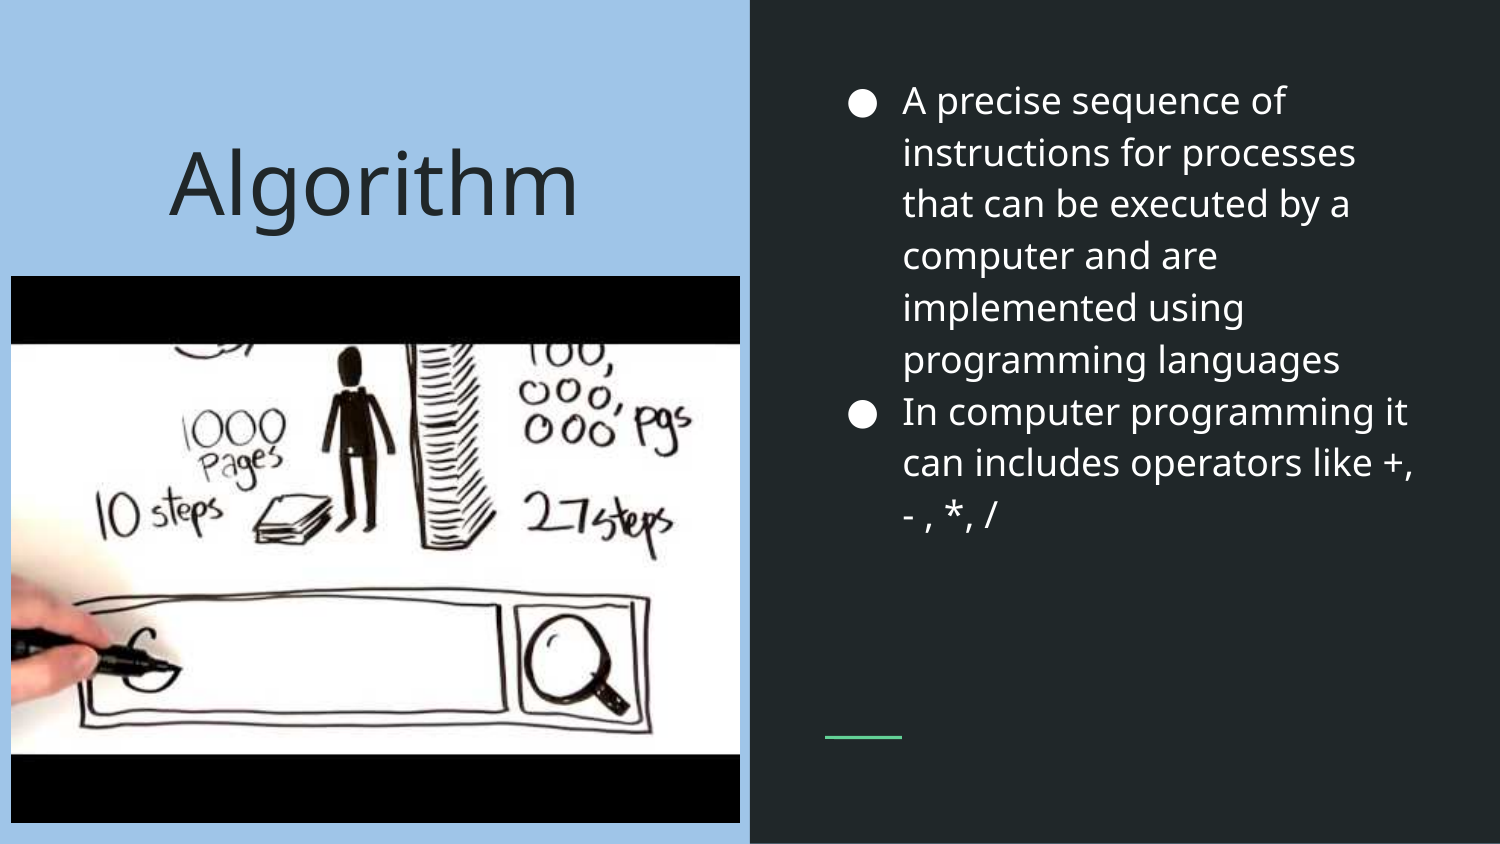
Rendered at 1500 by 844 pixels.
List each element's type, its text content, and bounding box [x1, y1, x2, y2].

list A precise sequence of instructions for processes that can be executed by a computer and are implemented using programming languages In computer programming it can includes operators like +, - , *, / [812, 0, 1442, 607]
picture [11, 276, 740, 823]
title Algorithm [43, 0, 708, 248]
